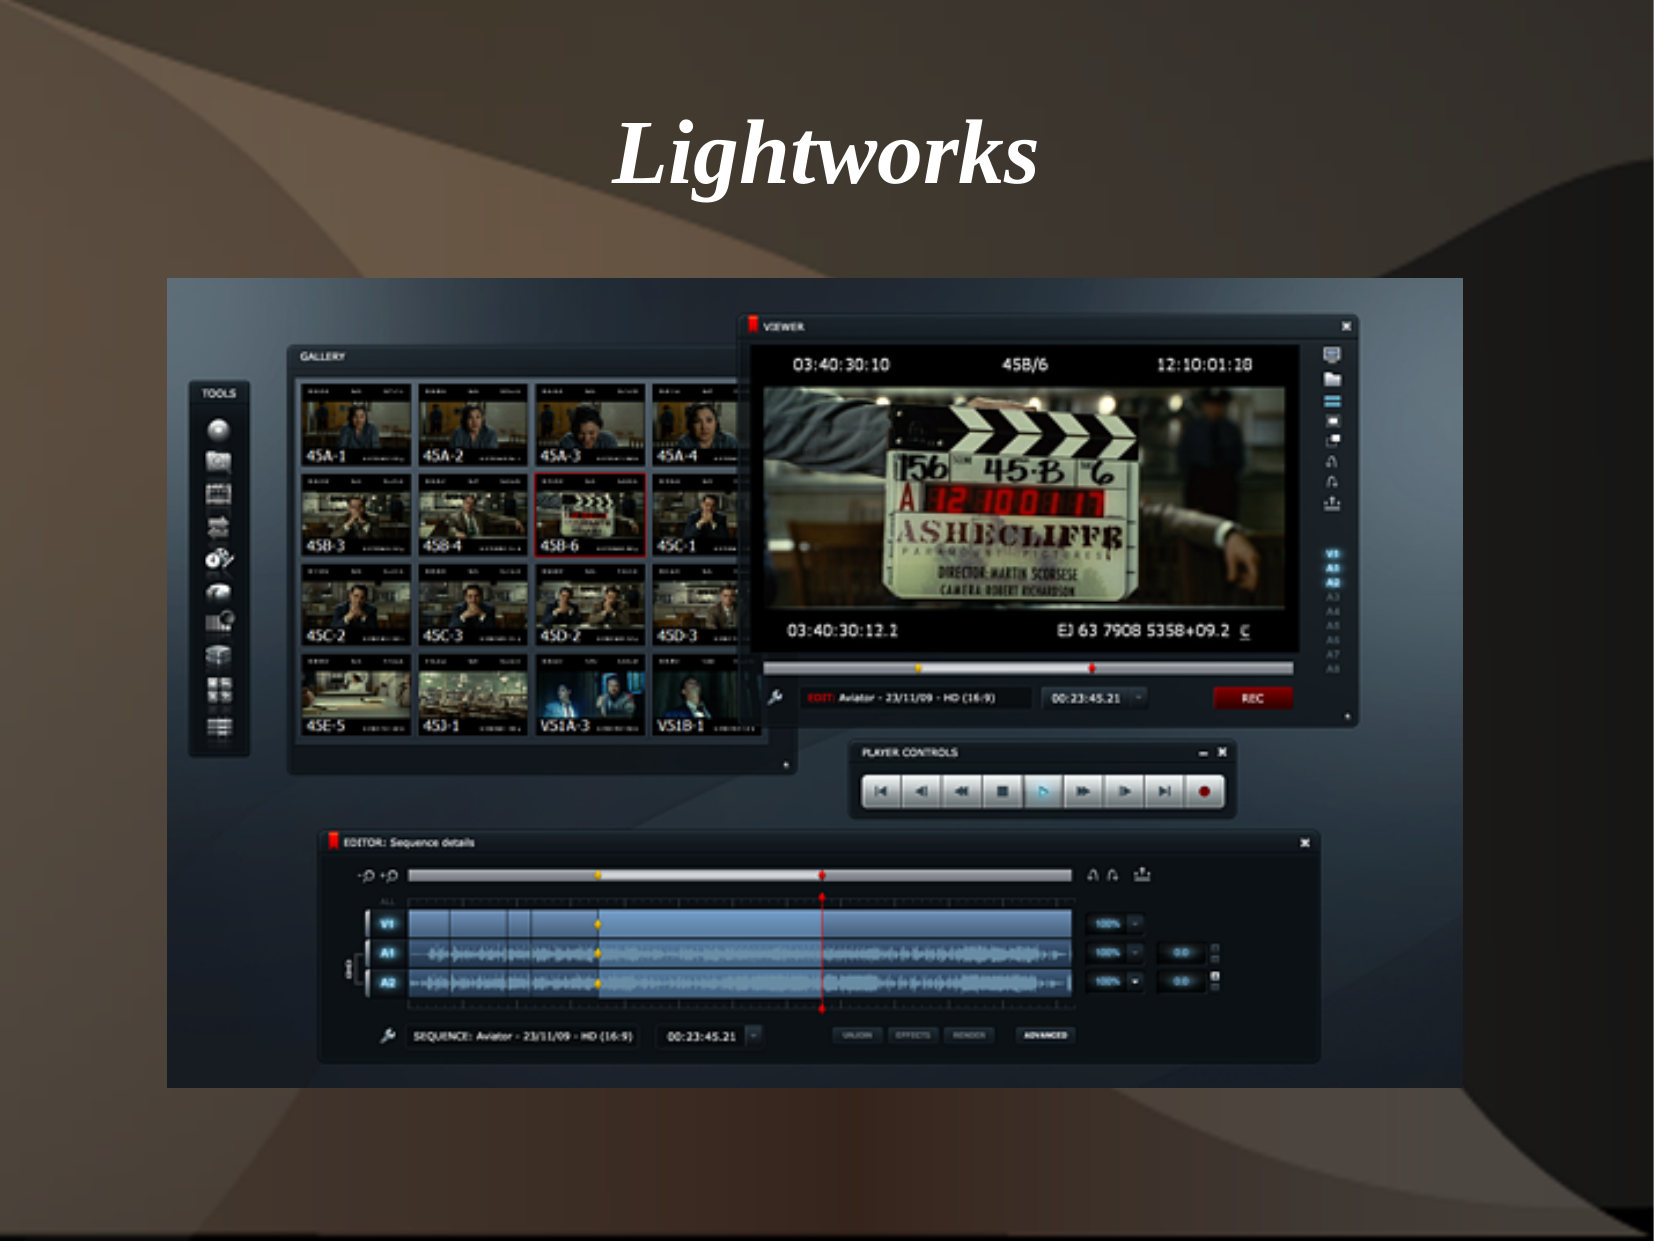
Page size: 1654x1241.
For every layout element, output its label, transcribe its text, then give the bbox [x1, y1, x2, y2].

title Lightworks [82, 56, 1571, 250]
picture [0, 0, 1654, 1241]
